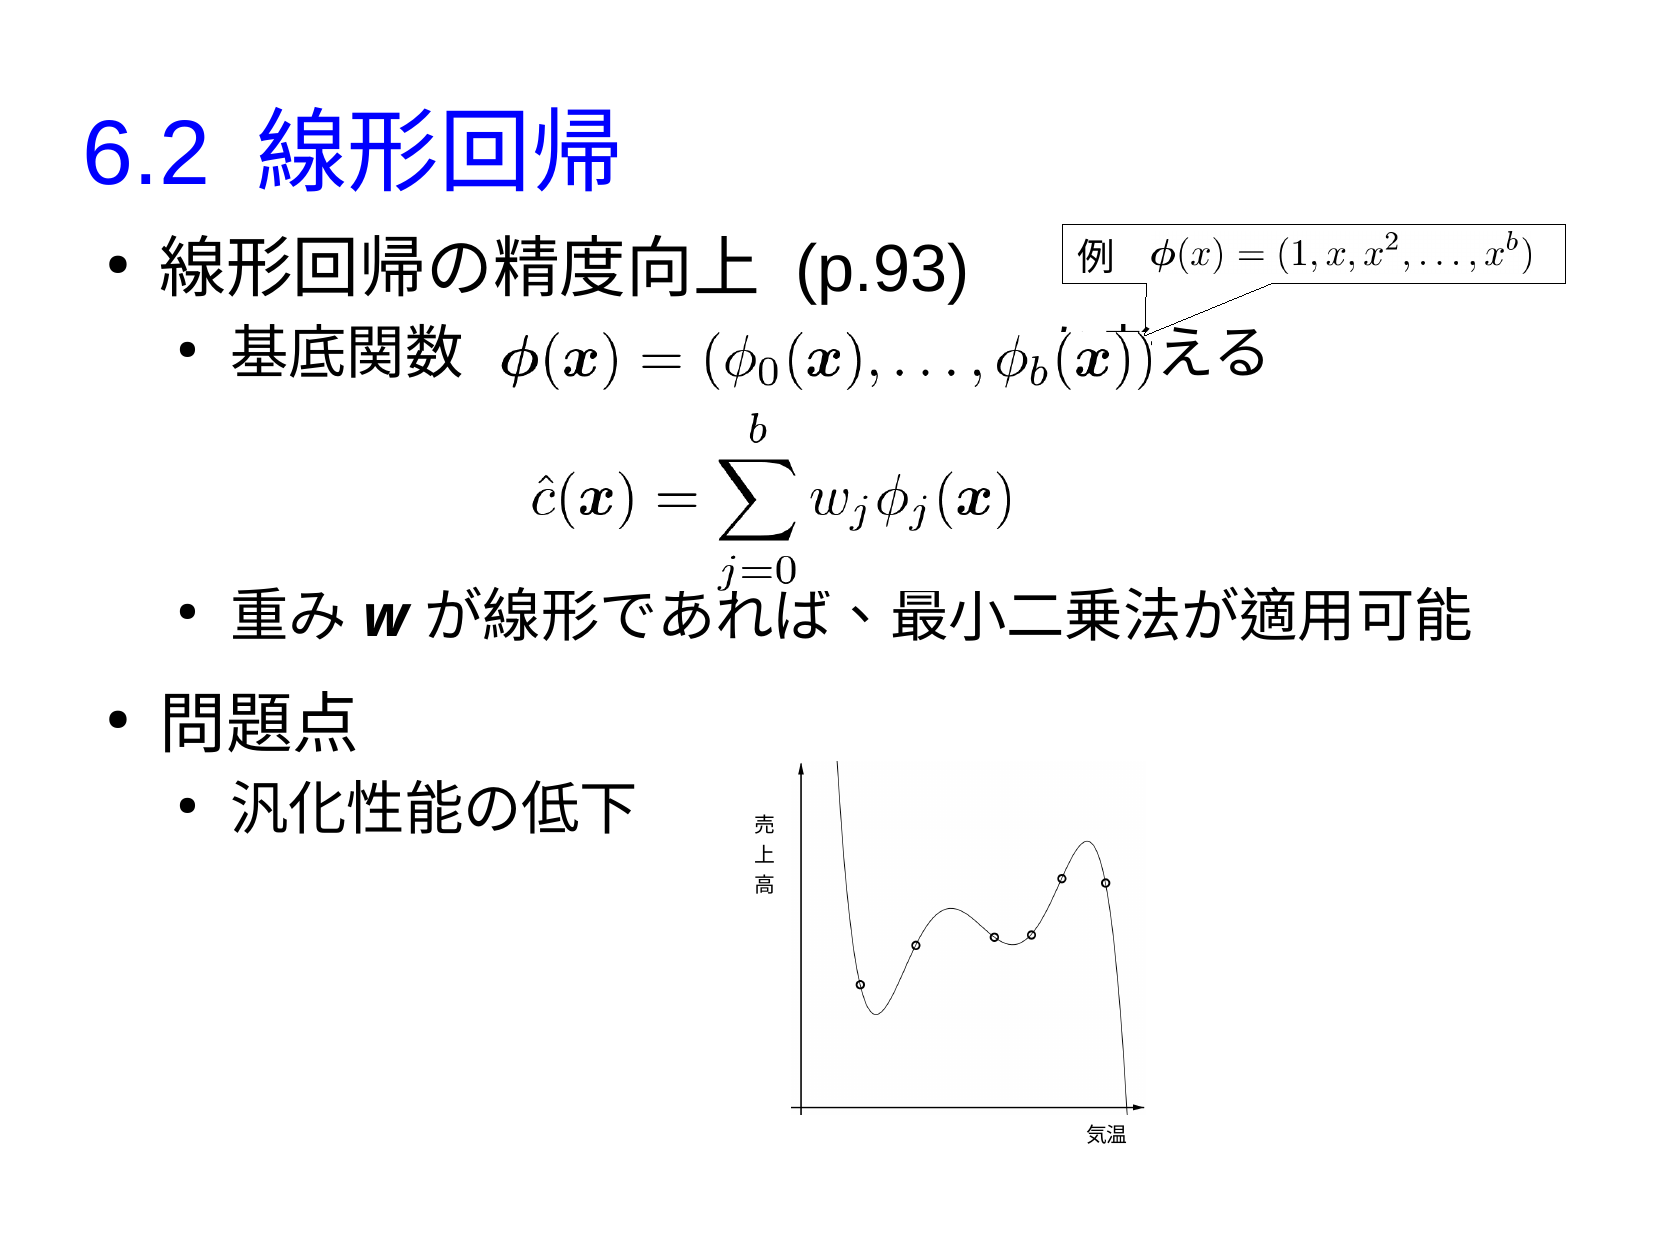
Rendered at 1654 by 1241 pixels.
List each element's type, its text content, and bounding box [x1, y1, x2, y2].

picture [1151, 231, 1531, 274]
picture [501, 332, 1151, 390]
picture [532, 413, 1010, 591]
picture [791, 761, 1146, 1115]
text_box 売 上 高 [739, 800, 791, 910]
text_box 気温 [1071, 1111, 1143, 1158]
title 6.2 線形回帰 [82, 64, 1571, 233]
text_box 例 [1062, 224, 1566, 336]
list 線形回帰の精度向上 (p.93) 基底関数 を考える 重みwが線形であれば、最小二乗法が適用可能 問題点 汎化性能の低下 [88, 220, 1577, 950]
